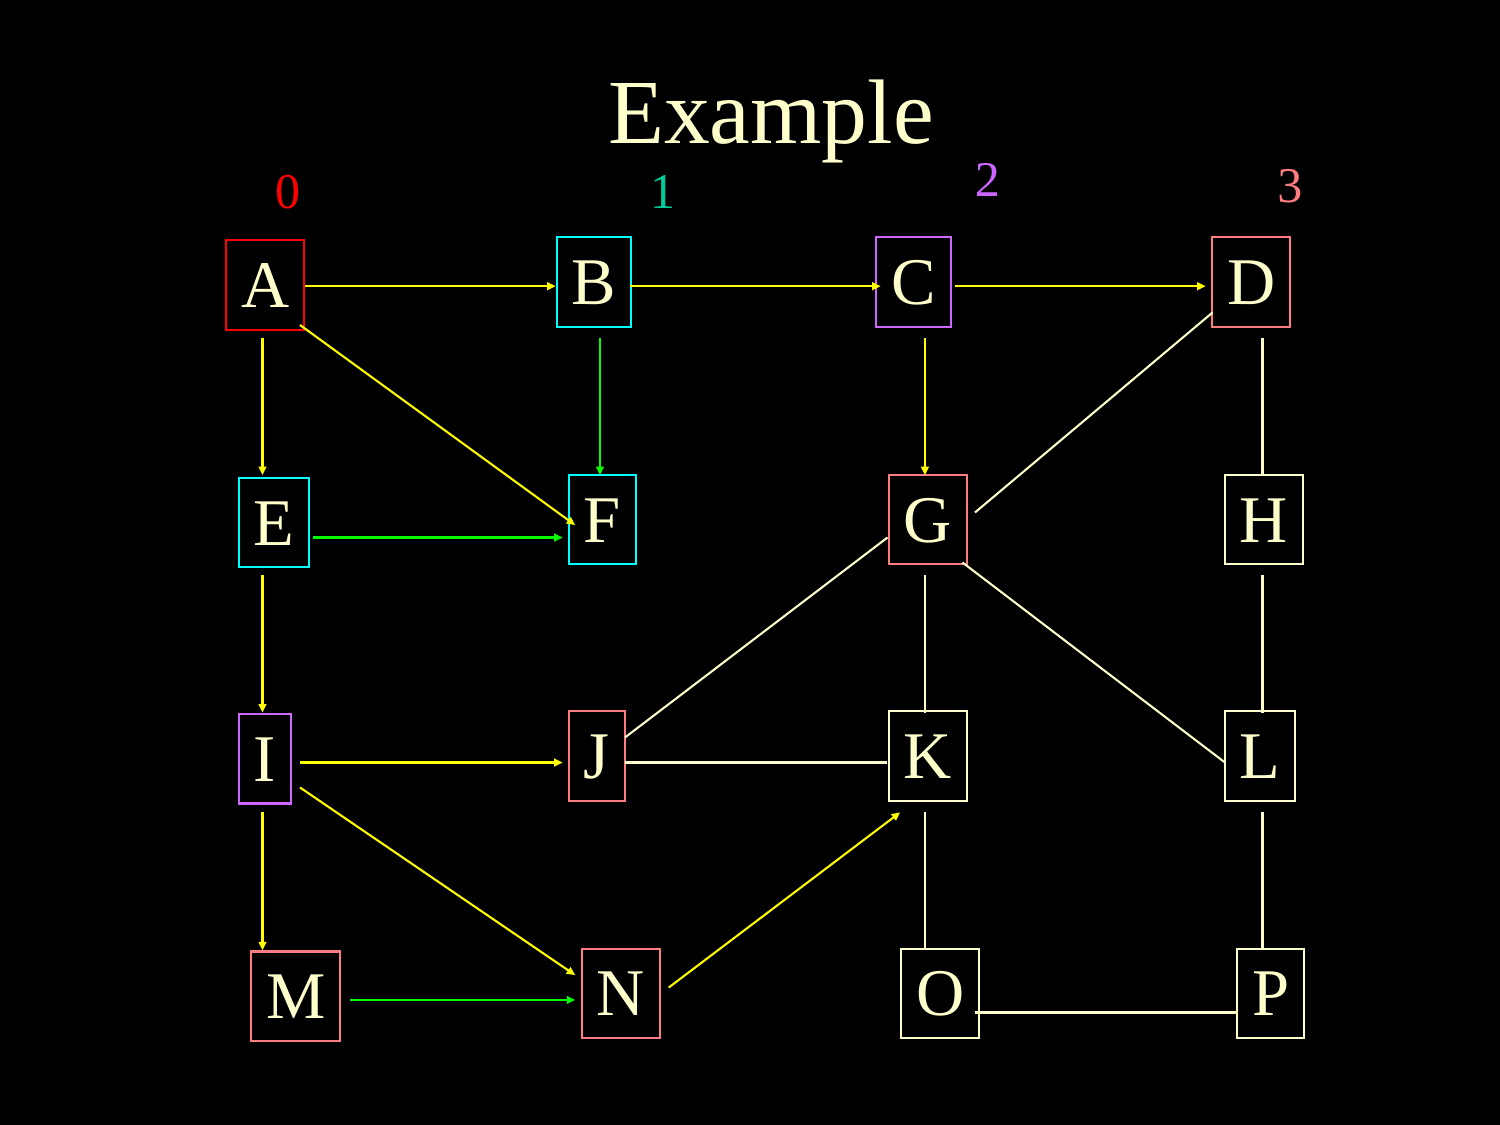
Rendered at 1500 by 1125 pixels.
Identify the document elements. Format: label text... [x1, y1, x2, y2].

text_box 0 [260, 156, 315, 228]
text_box 1 [635, 156, 690, 228]
text_box E [238, 477, 310, 568]
text_box D [1212, 237, 1291, 327]
text_box I [238, 713, 291, 804]
text_box M [251, 951, 341, 1042]
text_box G [888, 474, 967, 565]
text_box C [876, 237, 951, 327]
text_box O [901, 948, 980, 1039]
text_box P [1237, 948, 1305, 1039]
text_box A [226, 240, 305, 330]
text_box B [556, 237, 632, 327]
text_box H [1224, 474, 1303, 565]
text_box J [569, 711, 625, 801]
text_box K [888, 711, 967, 801]
text_box 2 [960, 144, 1015, 215]
text_box 3 [1262, 149, 1318, 221]
title Example [42, 37, 1500, 188]
text_box F [569, 474, 636, 565]
text_box N [581, 948, 660, 1039]
text_box L [1224, 711, 1296, 801]
